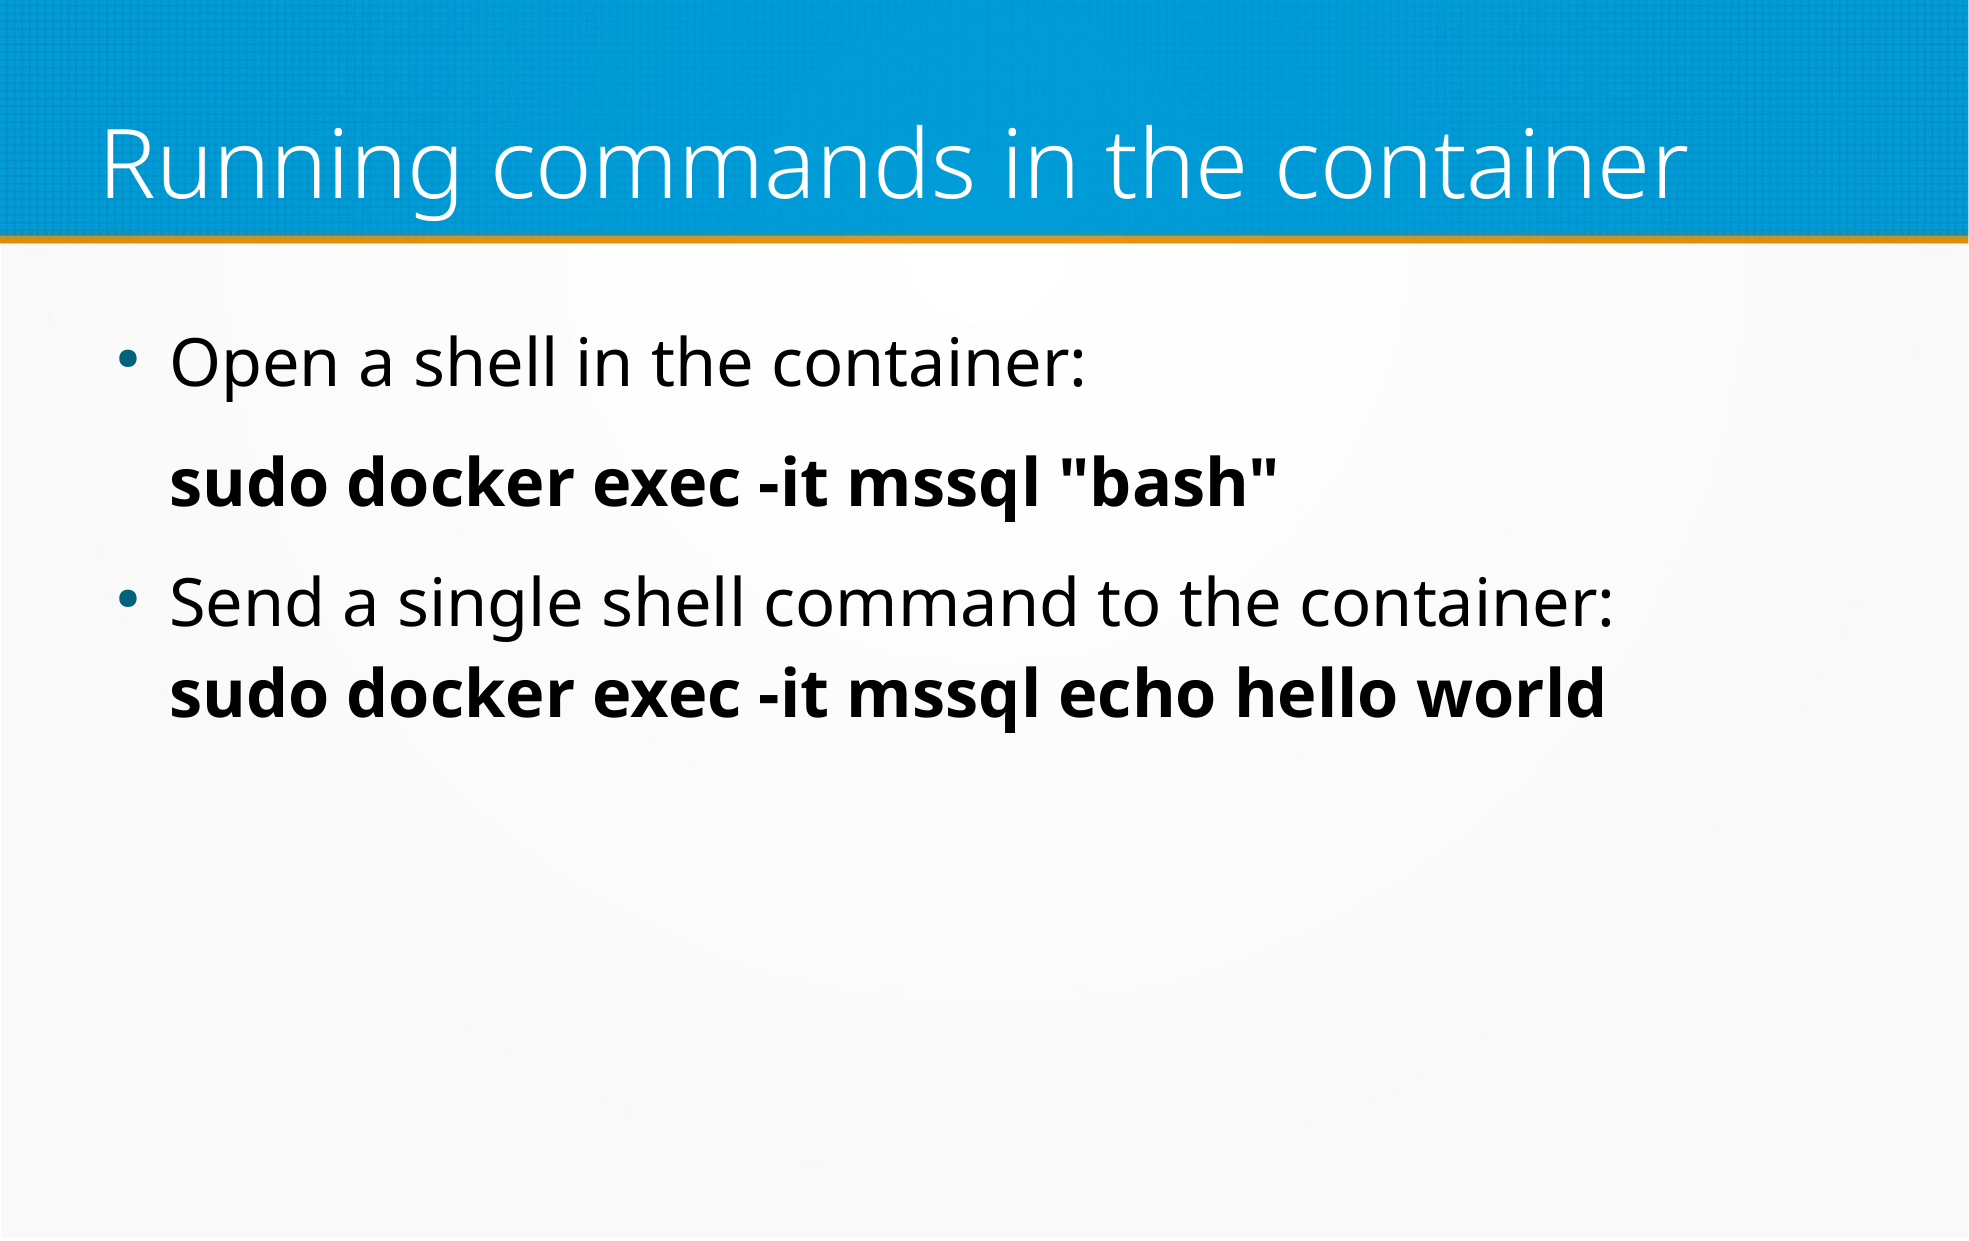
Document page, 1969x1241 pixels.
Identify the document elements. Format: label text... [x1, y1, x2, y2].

list Open a shell in the container: sudo docker exec -it mssql "bash" Send a single shell command to the container: sudo docker exec -it mssql echo hello world [98, 315, 1861, 1081]
picture [0, 233, 1969, 1241]
title Running commands in the container [98, 19, 1870, 227]
